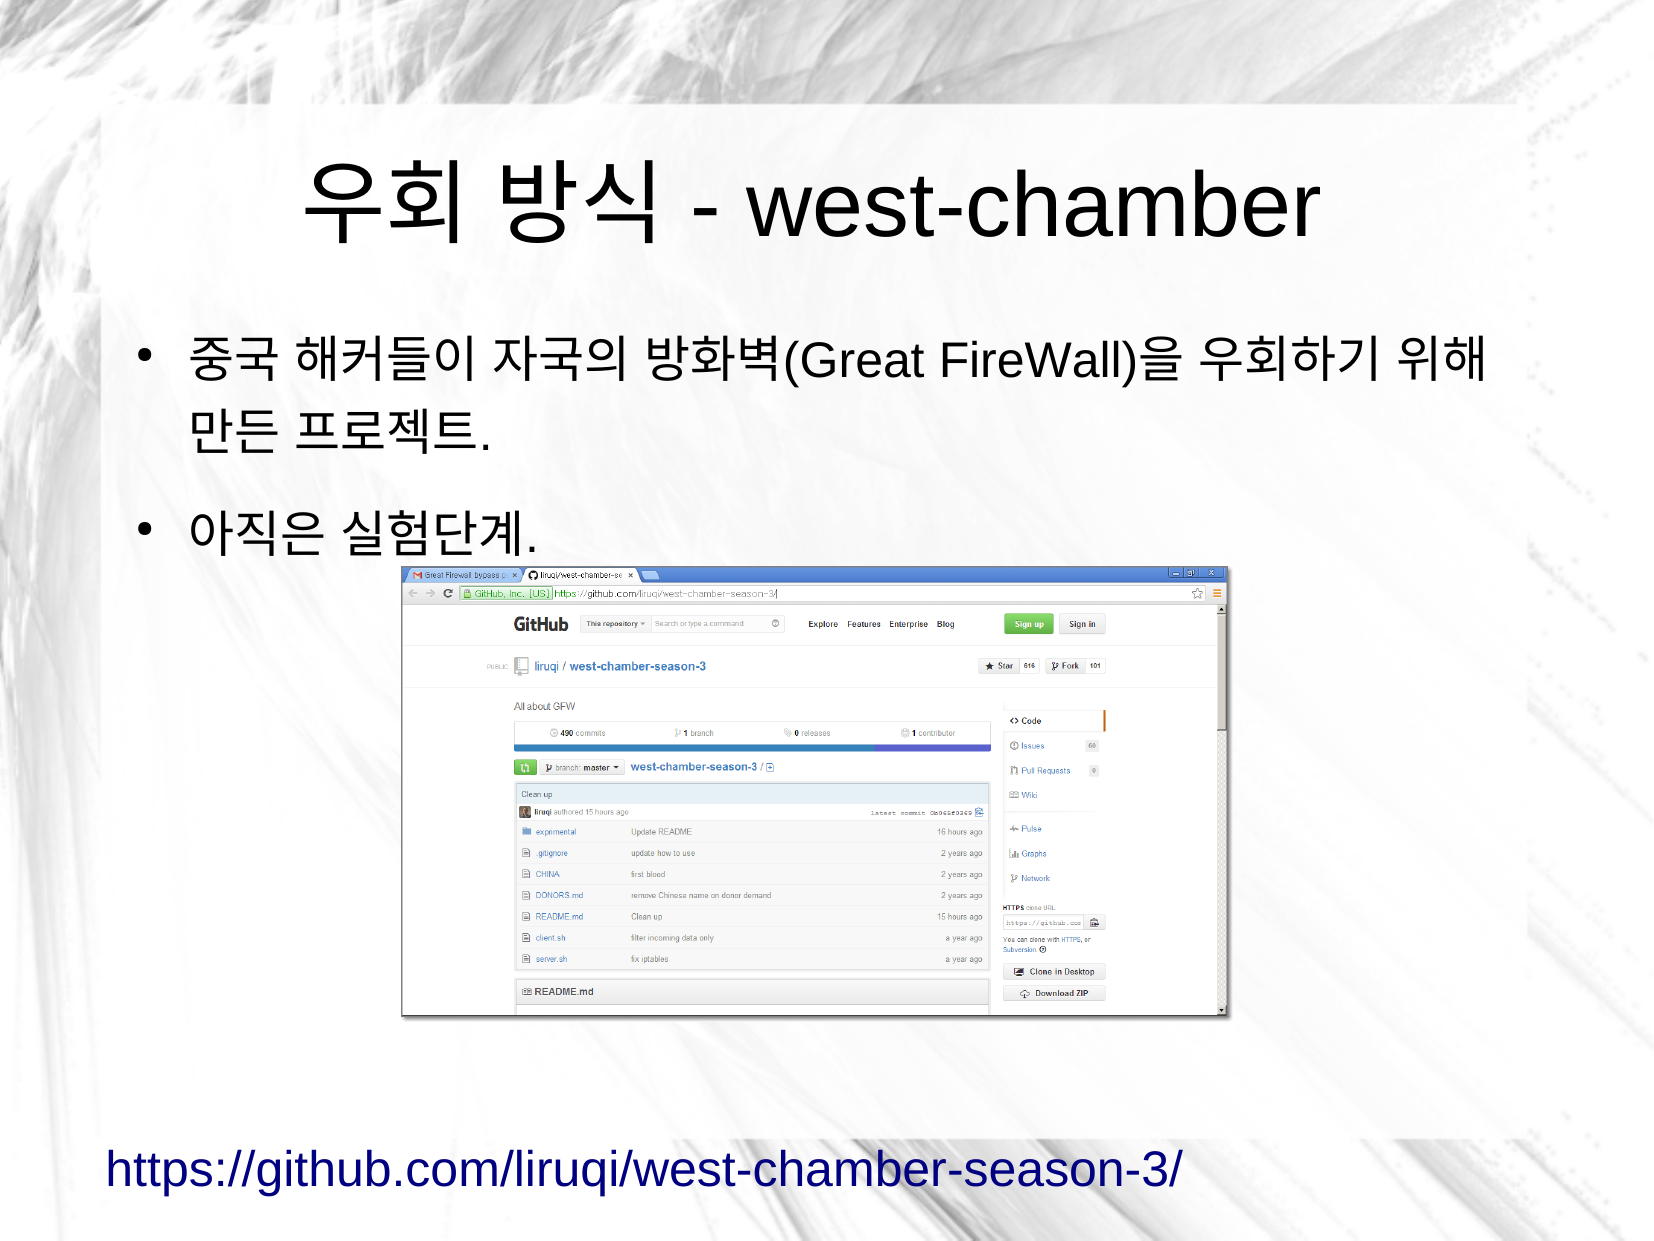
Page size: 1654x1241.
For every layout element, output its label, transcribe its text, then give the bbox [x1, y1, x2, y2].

list 중국 해커들이 자국의 방화벽(Great FireWall)을 우회하기 위해 만든 프로젝트. 아직은 실험단계. [118, 319, 1571, 945]
title 우회 방식 - west-chamber [118, 112, 1506, 281]
text_box https://github.com/liruqi/west-chamber-season-3/ [90, 1134, 1583, 1205]
picture [0, 0, 1654, 1241]
